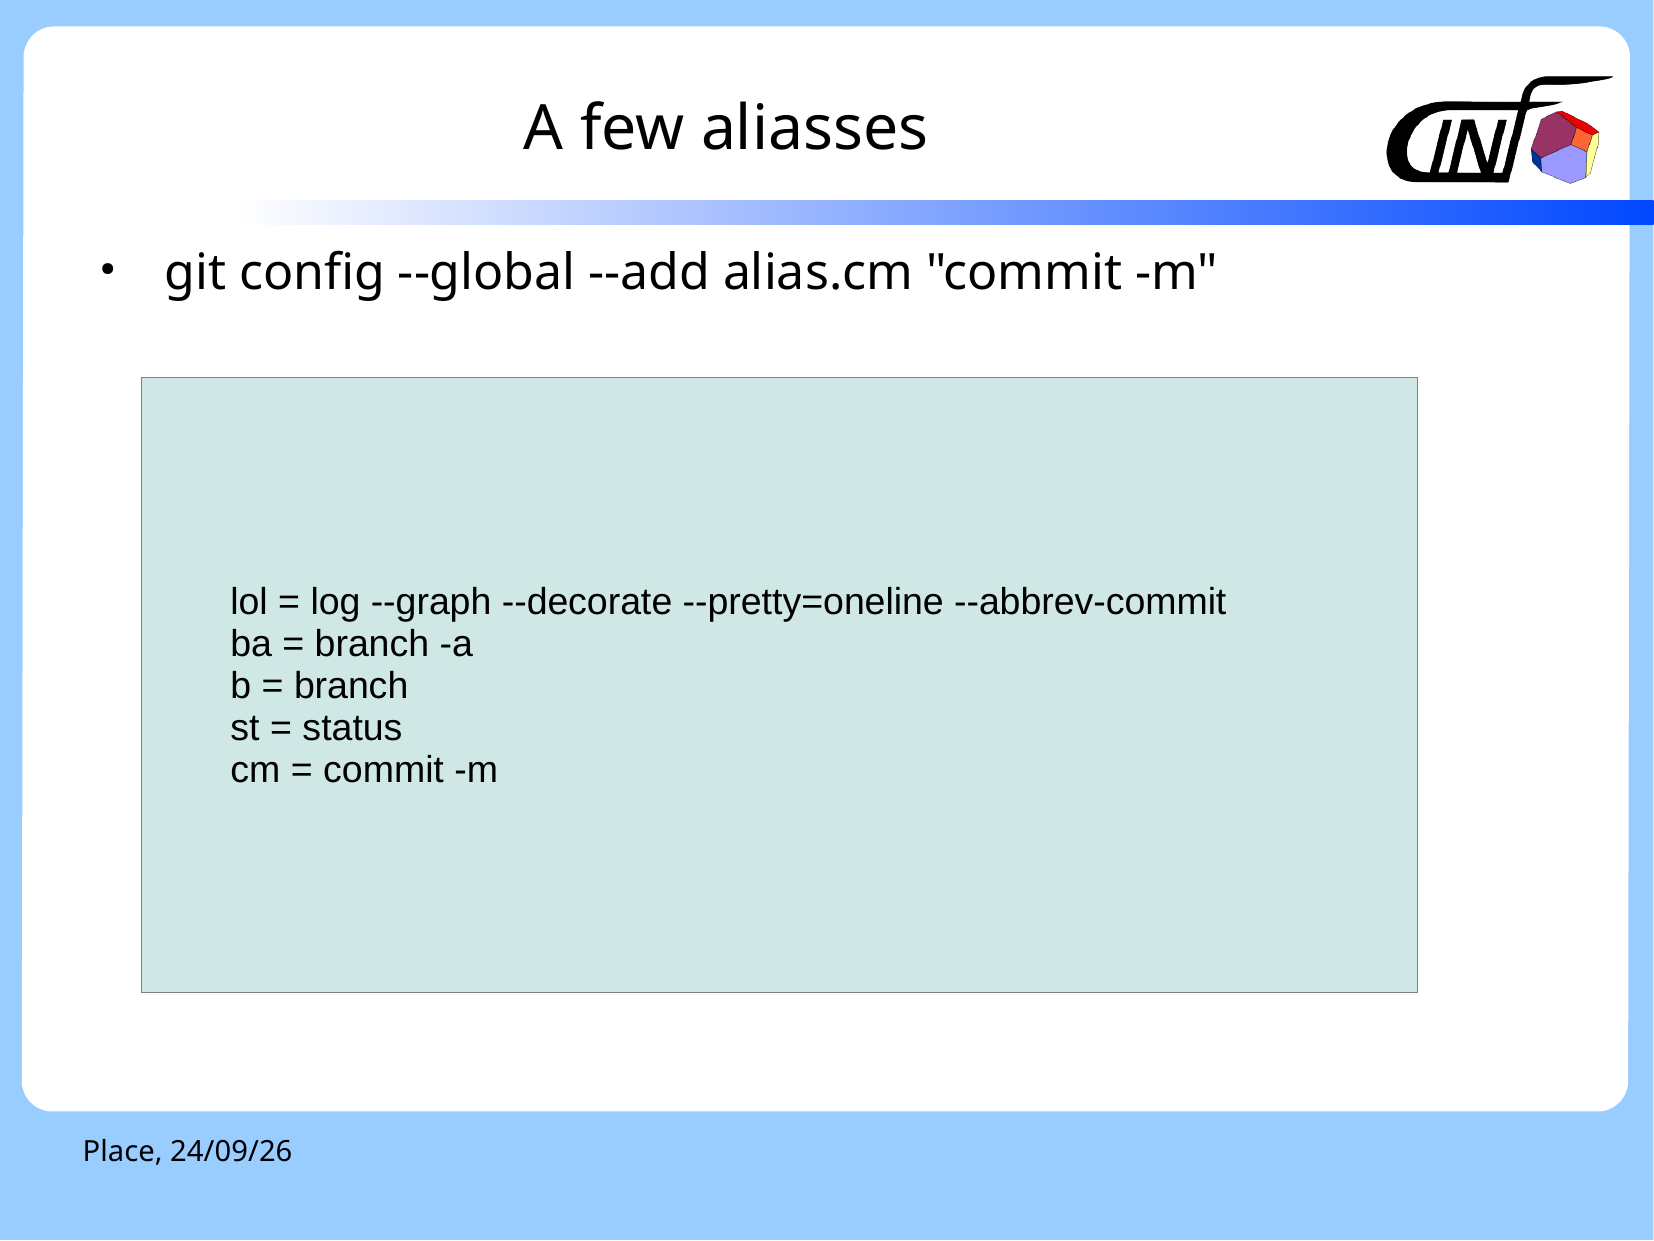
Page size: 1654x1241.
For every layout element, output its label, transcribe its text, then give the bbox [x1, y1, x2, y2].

picture [1386, 76, 1613, 184]
text_box [82, 236, 1571, 1055]
title A few aliasses [82, 49, 1371, 201]
text_box lol = log --graph --decorate --pretty=oneline --abbrev-commit ba = branch -a b = branch st = status cm = commit -m [141, 377, 1418, 993]
